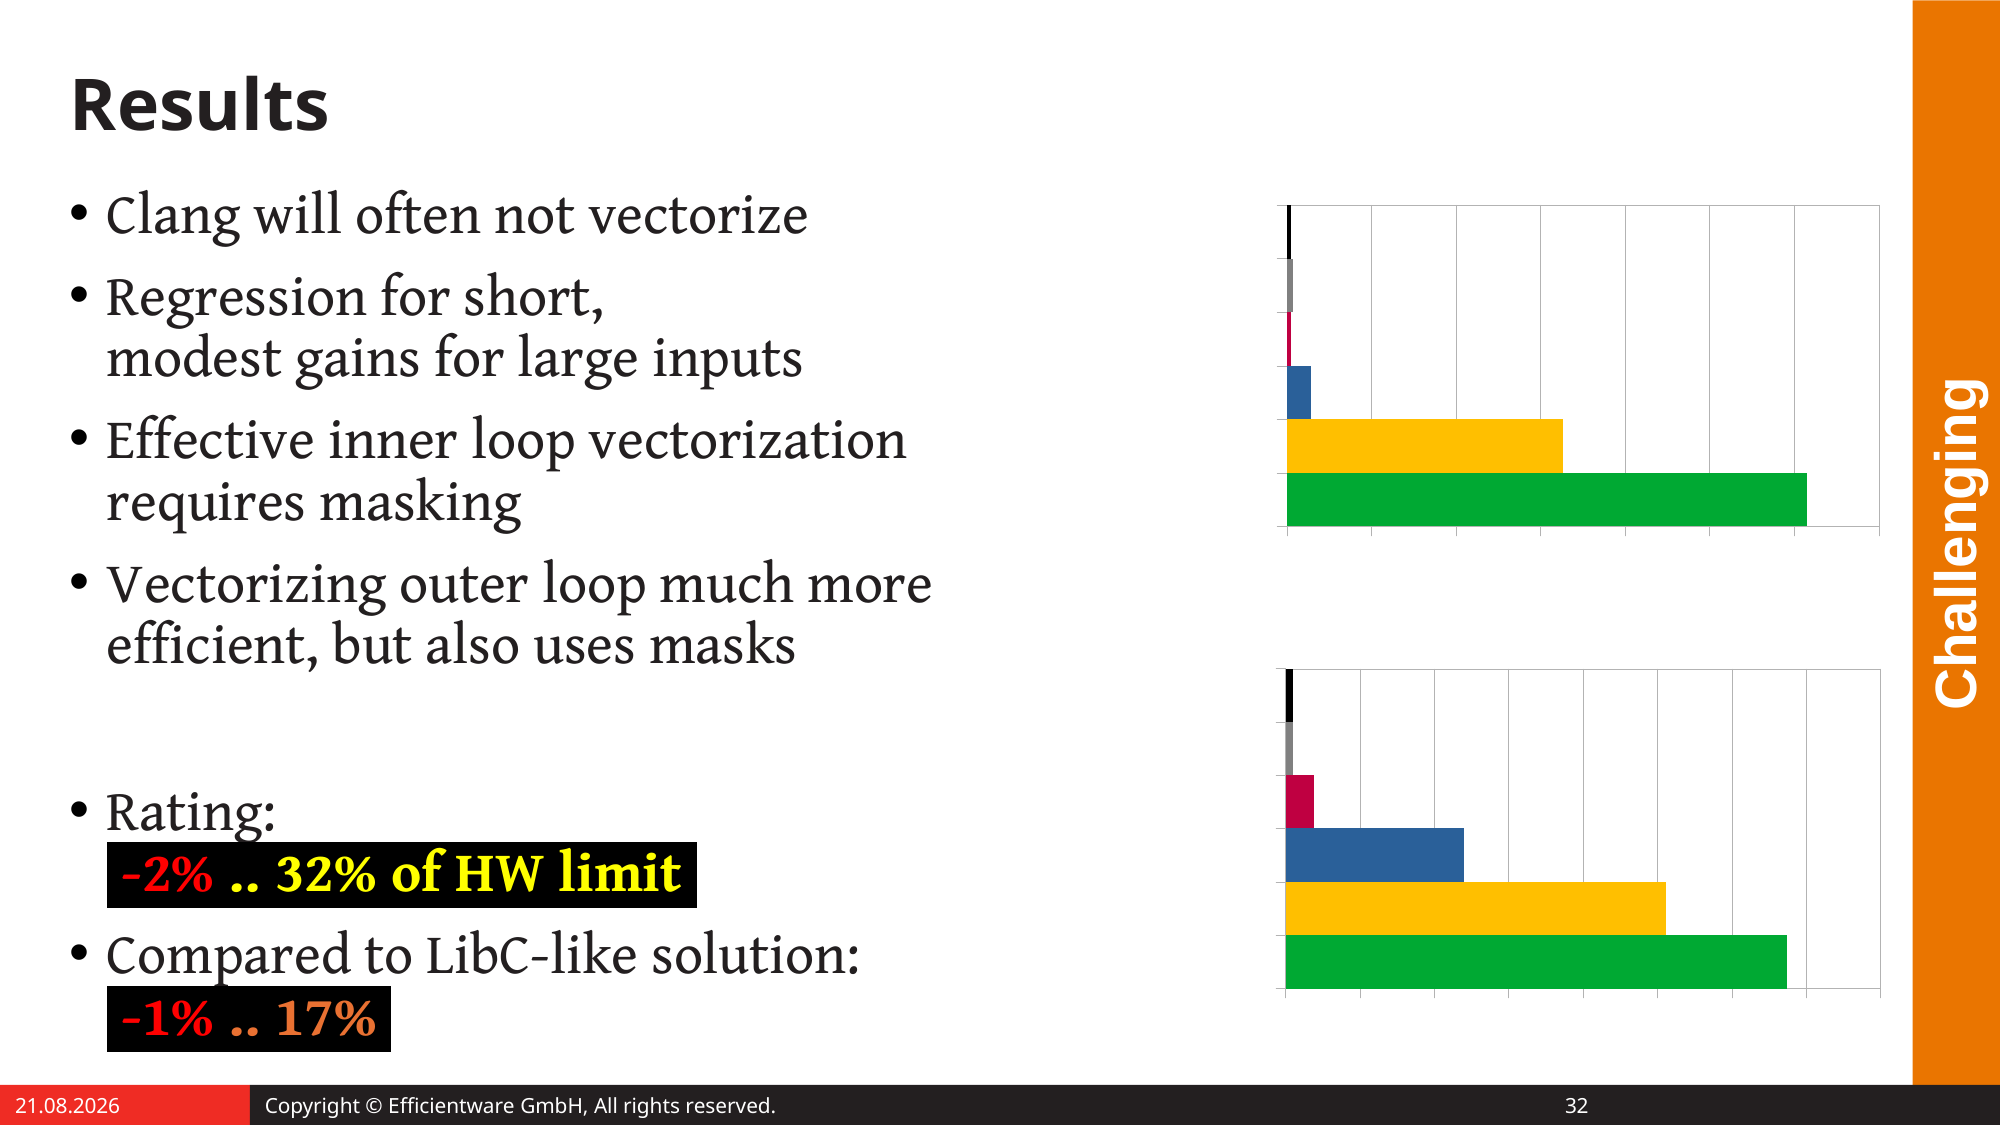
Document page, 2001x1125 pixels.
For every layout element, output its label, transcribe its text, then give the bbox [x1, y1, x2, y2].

slide_number 02.11.2025 [0, 1084, 249, 1125]
footer Copyright © Efficientware GmbH, All rights reserved. [249, 1084, 1550, 1125]
text_box Challenging [1912, 0, 2000, 1084]
title Results [55, 52, 1945, 156]
list Clang will often not vectorize Regression for short, modest gains for large inputs Effective inner loop vectorization requires masking Vectorizing outer loop much more efficient, but also uses masks Rating: -2% .. 32% of HW limit Compared to LibC-like solution: -1% .. 17% [55, 176, 983, 1063]
picture [1012, 156, 1912, 581]
picture [1012, 588, 1912, 1043]
slide_number <number> [1550, 1084, 2000, 1125]
